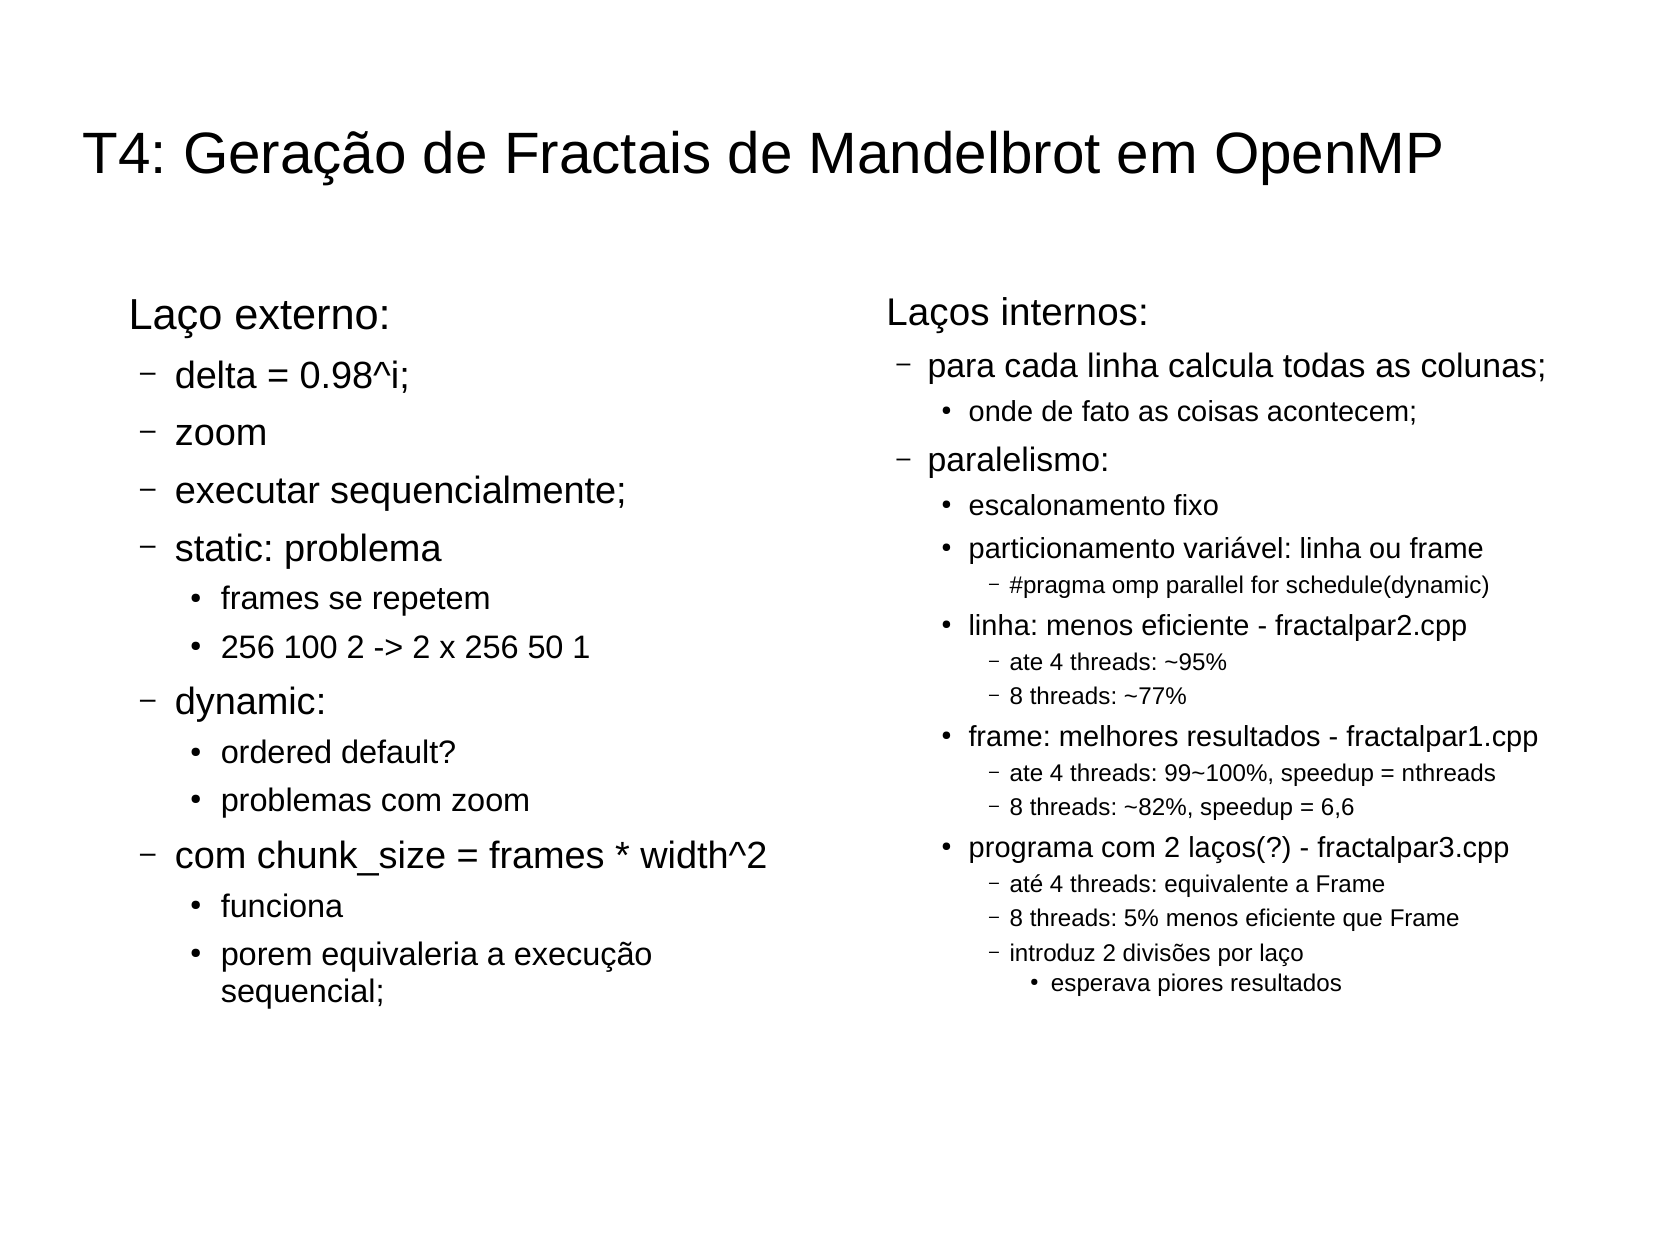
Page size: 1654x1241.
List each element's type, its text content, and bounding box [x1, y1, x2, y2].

list Laços internos: para cada linha calcula todas as colunas; onde de fato as coisas acontecem; paralelismo: escalonamento fixo particionamento variável: linha ou frame #pragma omp parallel for schedule(dynamic) linha: menos eficiente - fractalpar2.cpp ate 4 threads: ~95% 8 threads: ~77% frame: melhores resultados - fractalpar1.cpp ate 4 threads: 99~100%, speedup = nthreads 8 threads: ~82%, speedup = 6,6 programa com 2 laços(?) - fractalpar3.cpp até 4 threads: equivalente a Frame 8 threads: 5% menos eficiente que Frame introduz 2 divisões por laço esperava piores resultados [845, 290, 1572, 1010]
title T4: Geração de Fractais de Mandelbrot em OpenMP [82, 49, 1571, 257]
list Laço externo: delta = 0.98^i; zoom executar sequencialmente; static: problema frames se repetem 256 100 2 -> 2 x 256 50 1 dynamic: ordered default? problemas com zoom com chunk_size = frames * width^2 funciona porem equivaleria a execução sequencial; [82, 290, 809, 1010]
